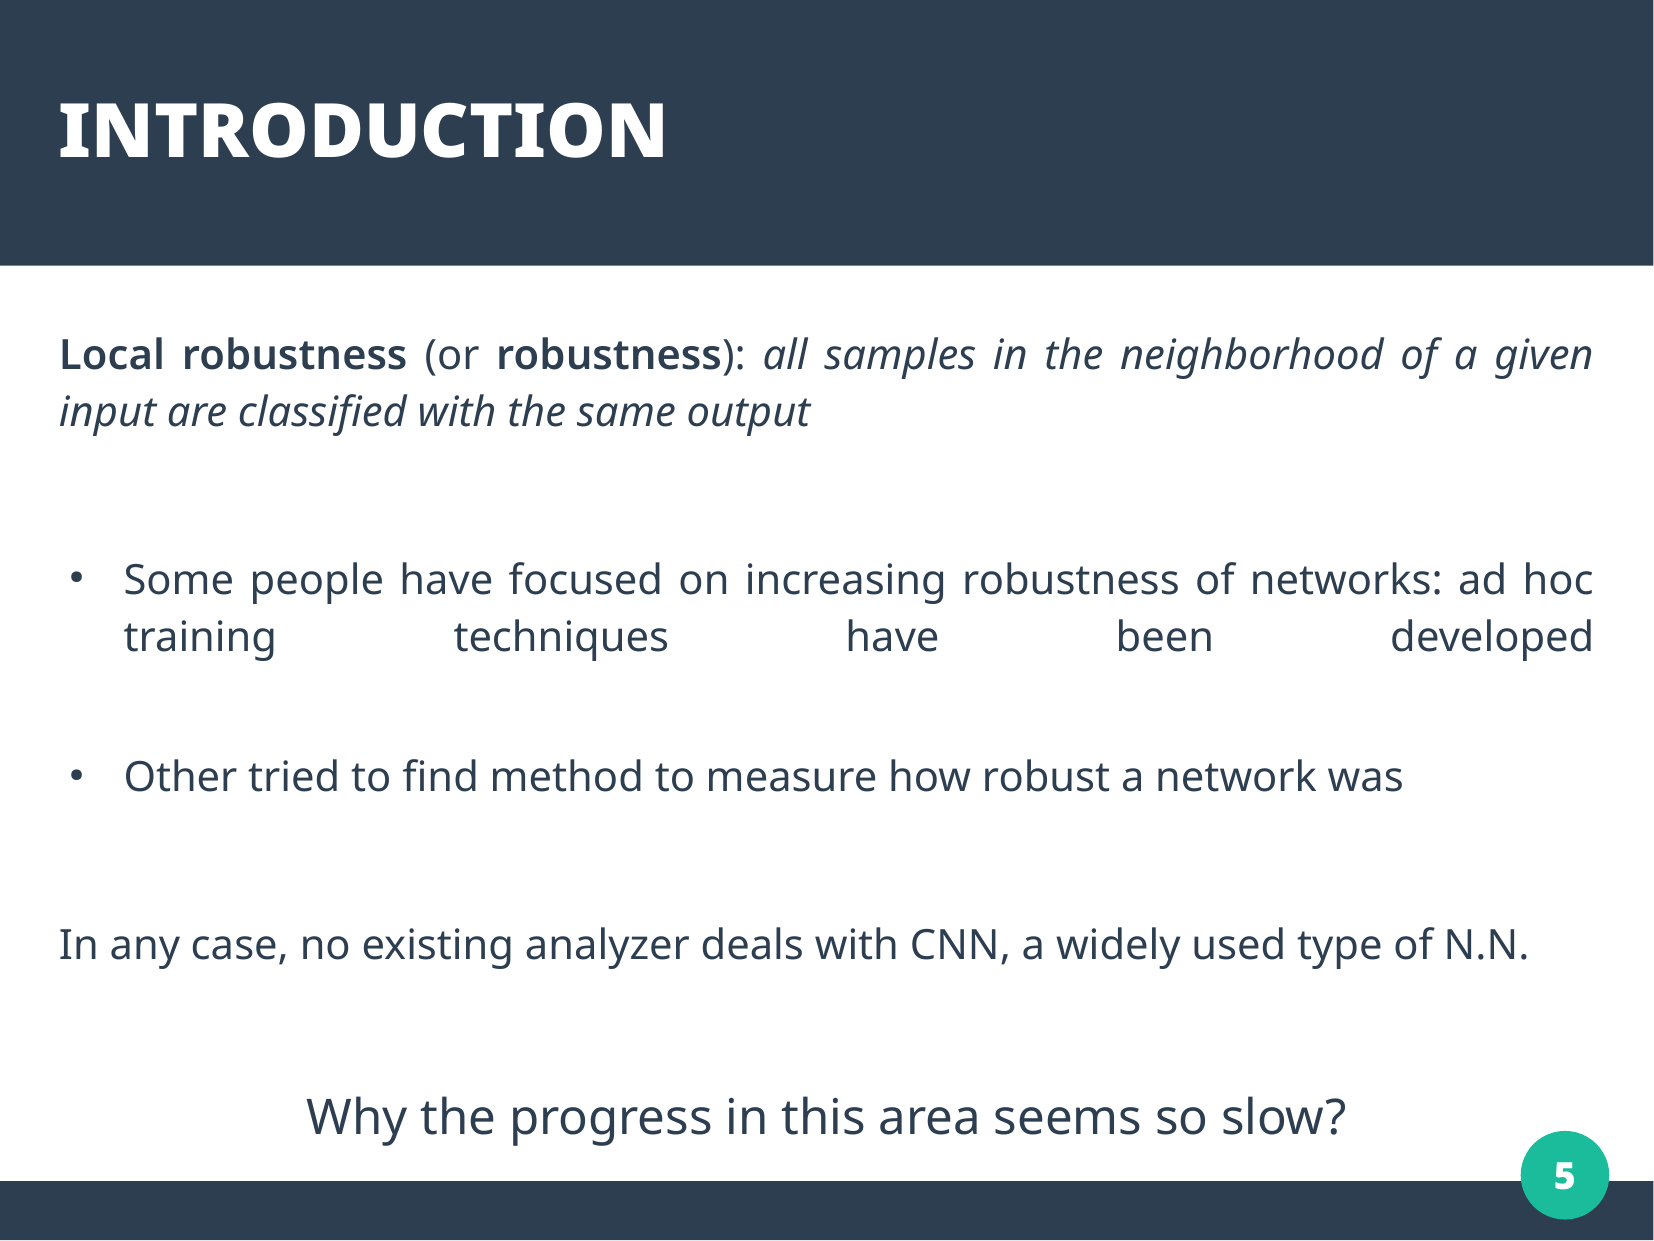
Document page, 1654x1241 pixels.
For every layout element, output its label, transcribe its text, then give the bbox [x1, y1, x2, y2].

title INTRODUCTION [59, 49, 1595, 207]
list Local robustness (or robustness): all samples in the neighborhood of a given input are classified with the same output Some people have focused on increasing robustness of networks: ad hoc training techniques have been developed Other tried to find method to measure how robust a network was In any case, no existing analyzer deals with CNN, a widely used type of N.N. Why the progress in this area seems so slow? [59, 324, 1595, 1152]
